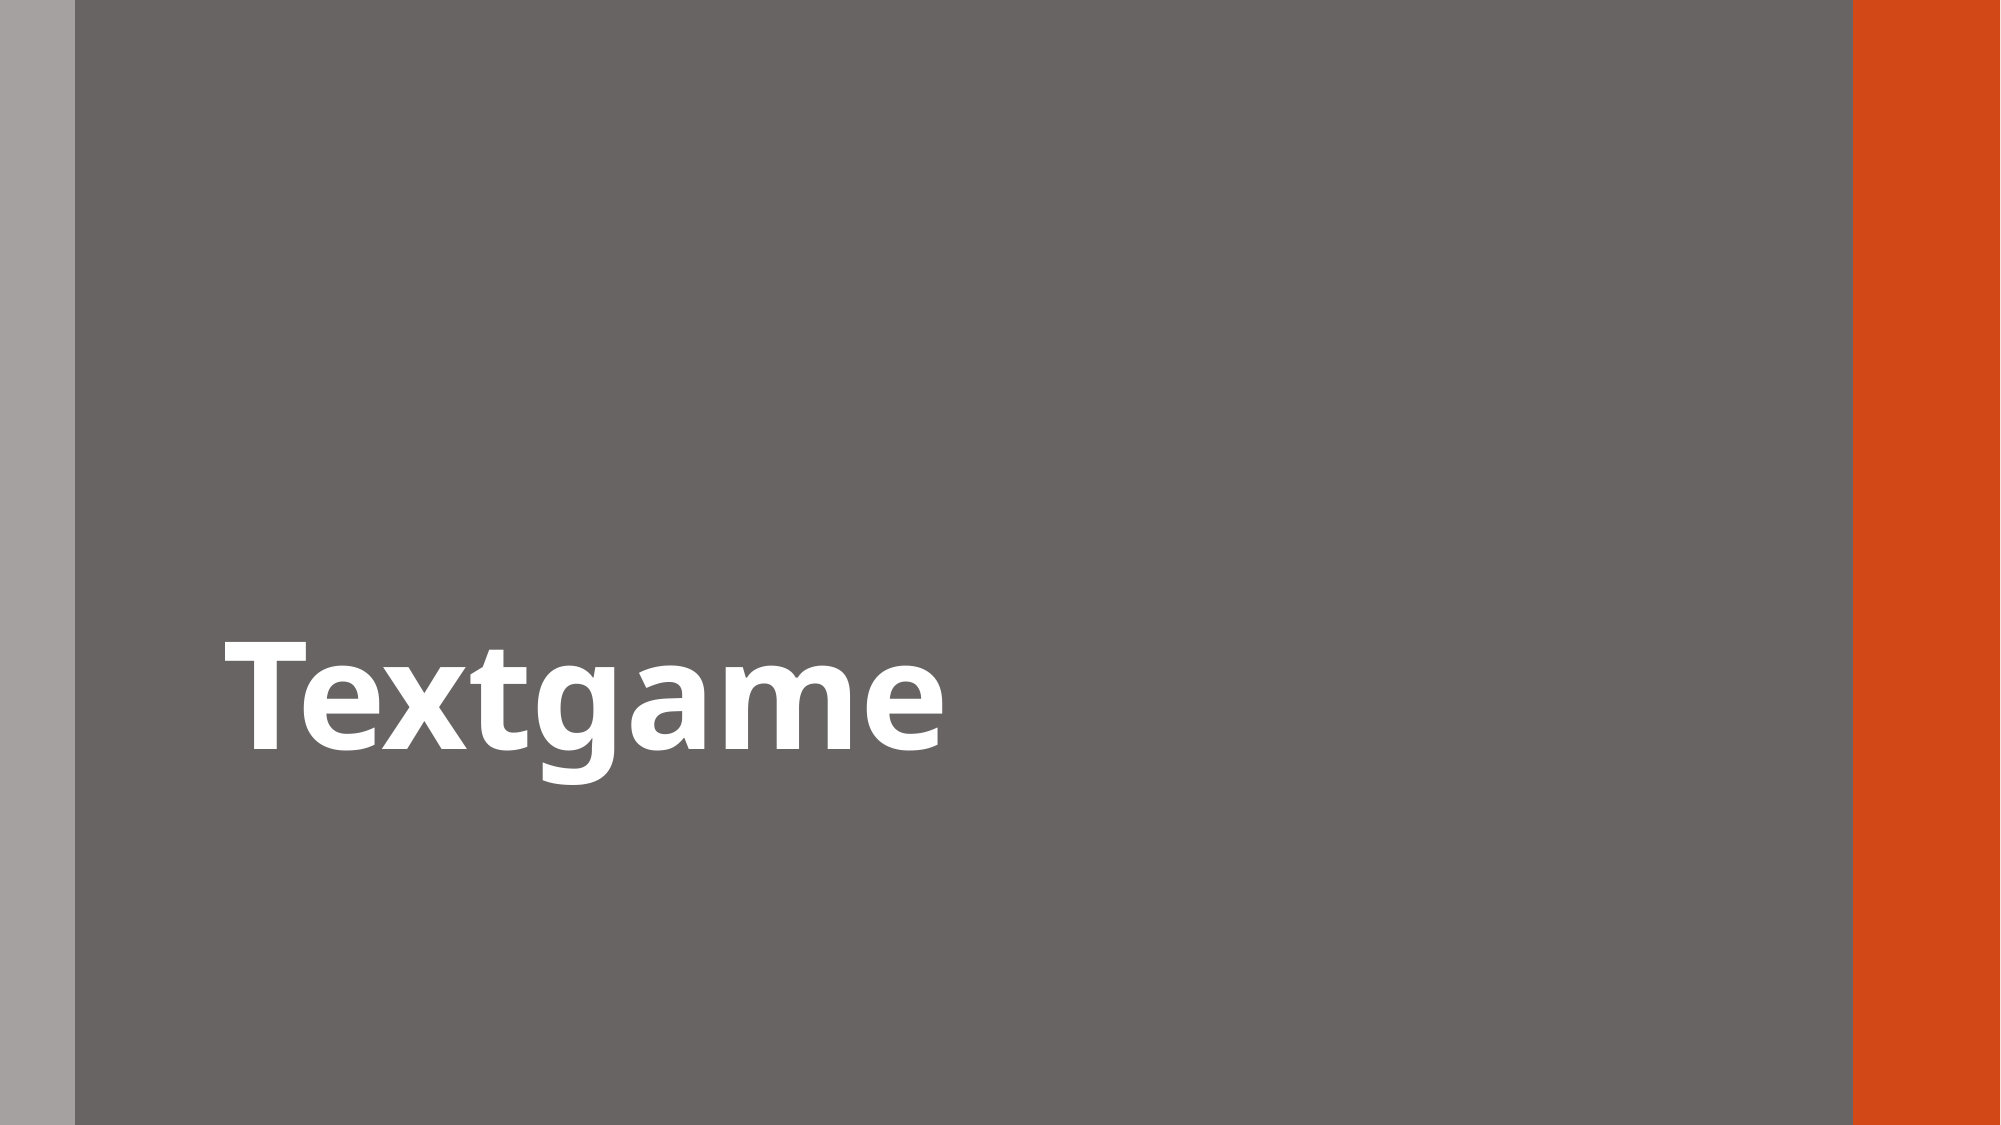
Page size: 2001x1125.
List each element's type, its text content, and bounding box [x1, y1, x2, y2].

title Textgame [206, 124, 1752, 788]
